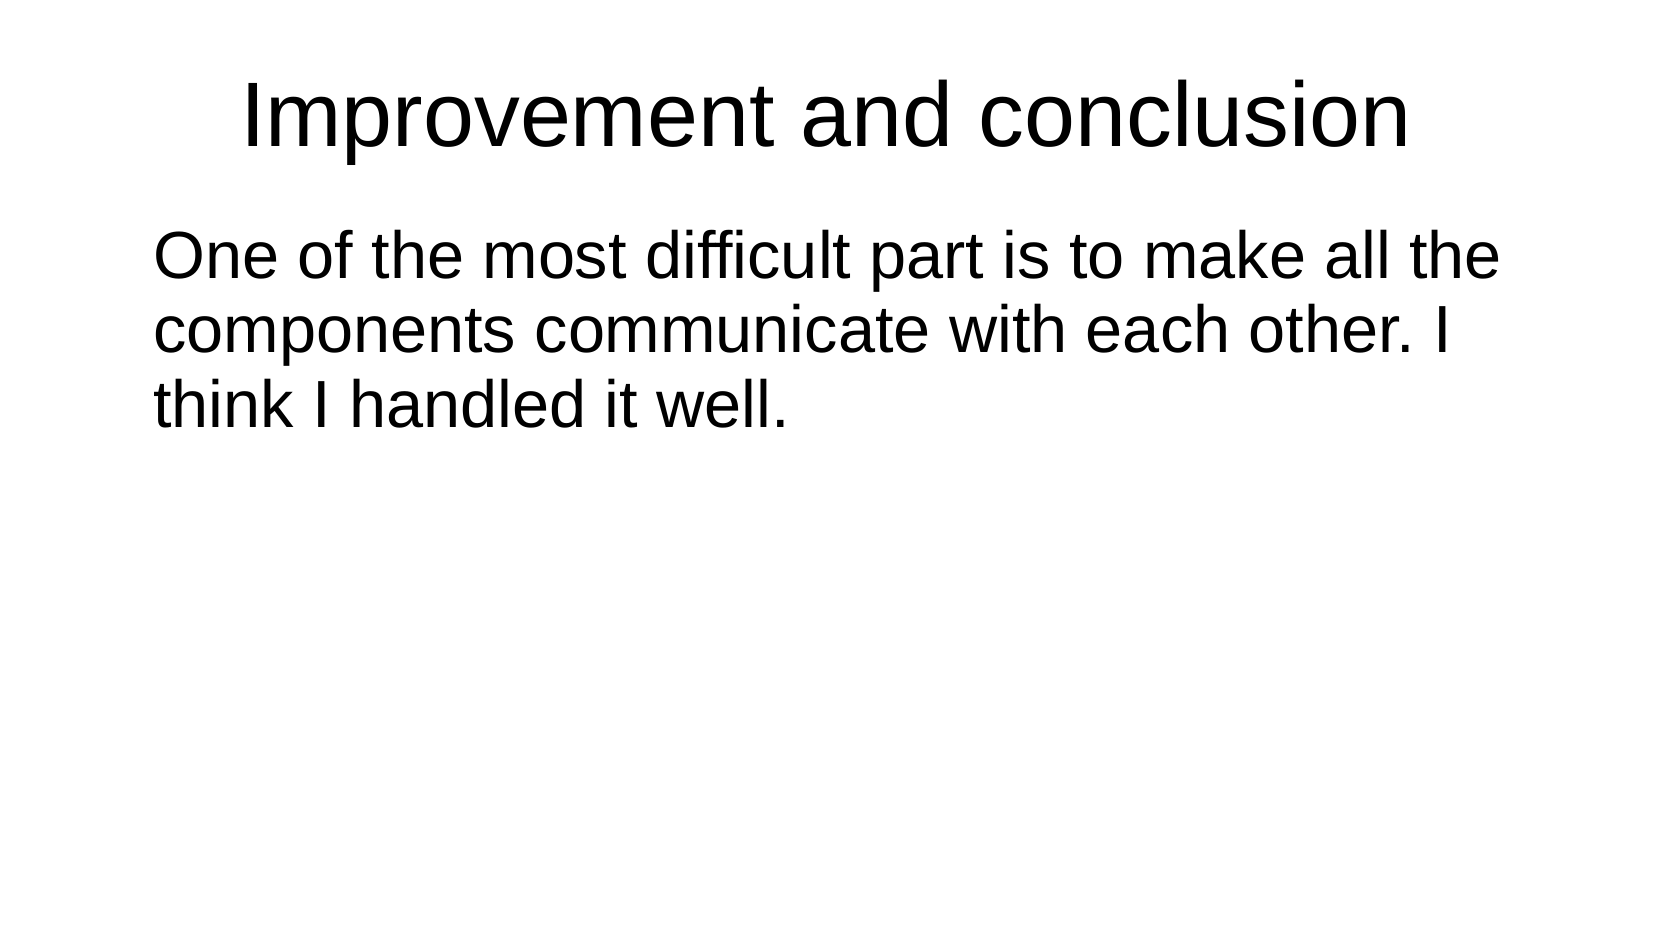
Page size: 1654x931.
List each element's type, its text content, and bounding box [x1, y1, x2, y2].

title Improvement and conclusion [82, 37, 1571, 193]
list One of the most difficult part is to make all the components communicate with each other. I think I handled it well. [82, 217, 1571, 758]
